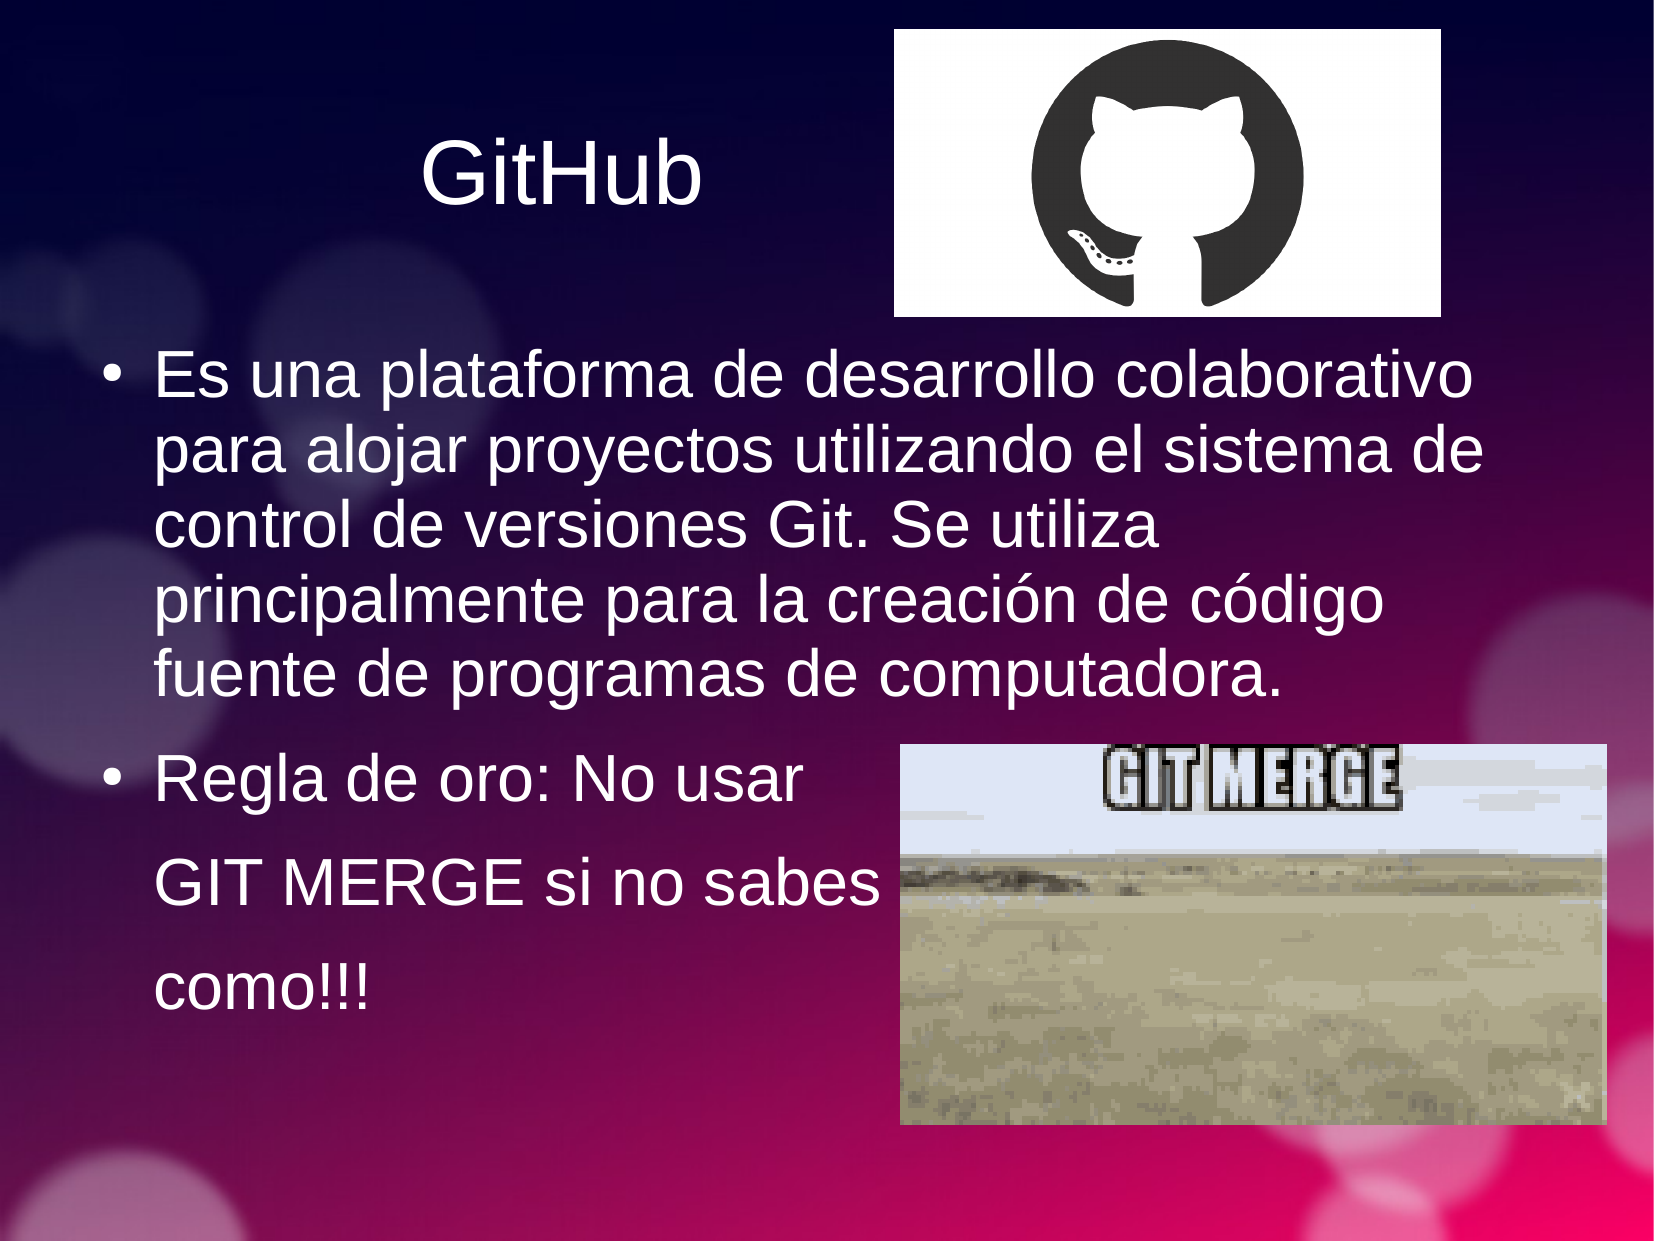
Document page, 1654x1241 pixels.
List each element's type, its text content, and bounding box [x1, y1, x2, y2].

text_box GitHub [405, 30, 894, 317]
list Es una plataforma de desarrollo colaborativo para alojar proyectos utilizando el sistema de control de versiones Git. Se utiliza principalmente para la creación de código fuente de programas de computadora. Regla de oro: No usar GIT MERGE si no sabes como!!! [82, 337, 1571, 1105]
picture [0, 0, 1654, 1241]
